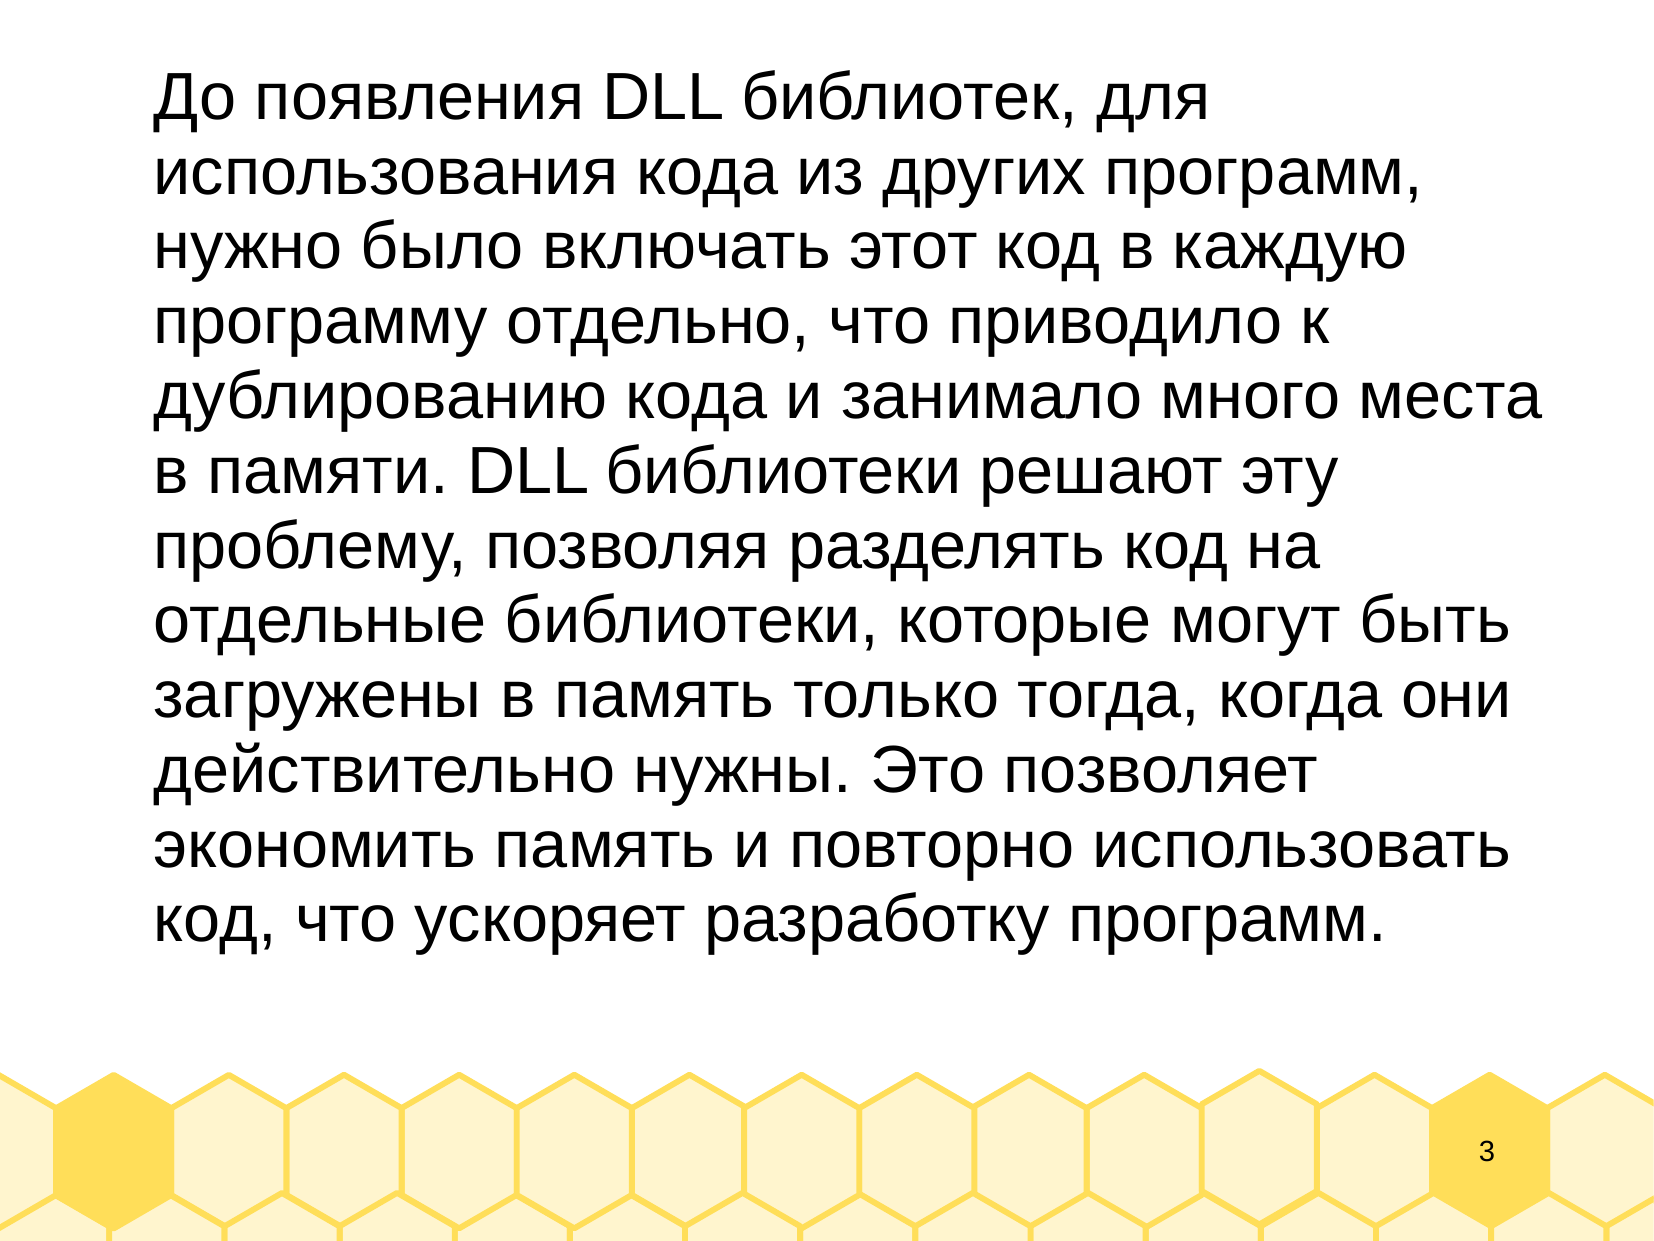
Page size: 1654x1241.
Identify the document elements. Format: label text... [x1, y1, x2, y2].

list До появления DLL библиотек, для использования кода из других программ, нужно было включать этот код в каждую программу отдельно, что приводило к дублированию кода и занимало много места в памяти. DLL библиотеки решают эту проблему, позволяя разделять код на отдельные библиотеки, которые могут быть загружены в память только тогда, когда они действительно нужны. Это позволяет экономить память и повторно использовать код, что ускоряет разработку программ. [82, 59, 1571, 1034]
